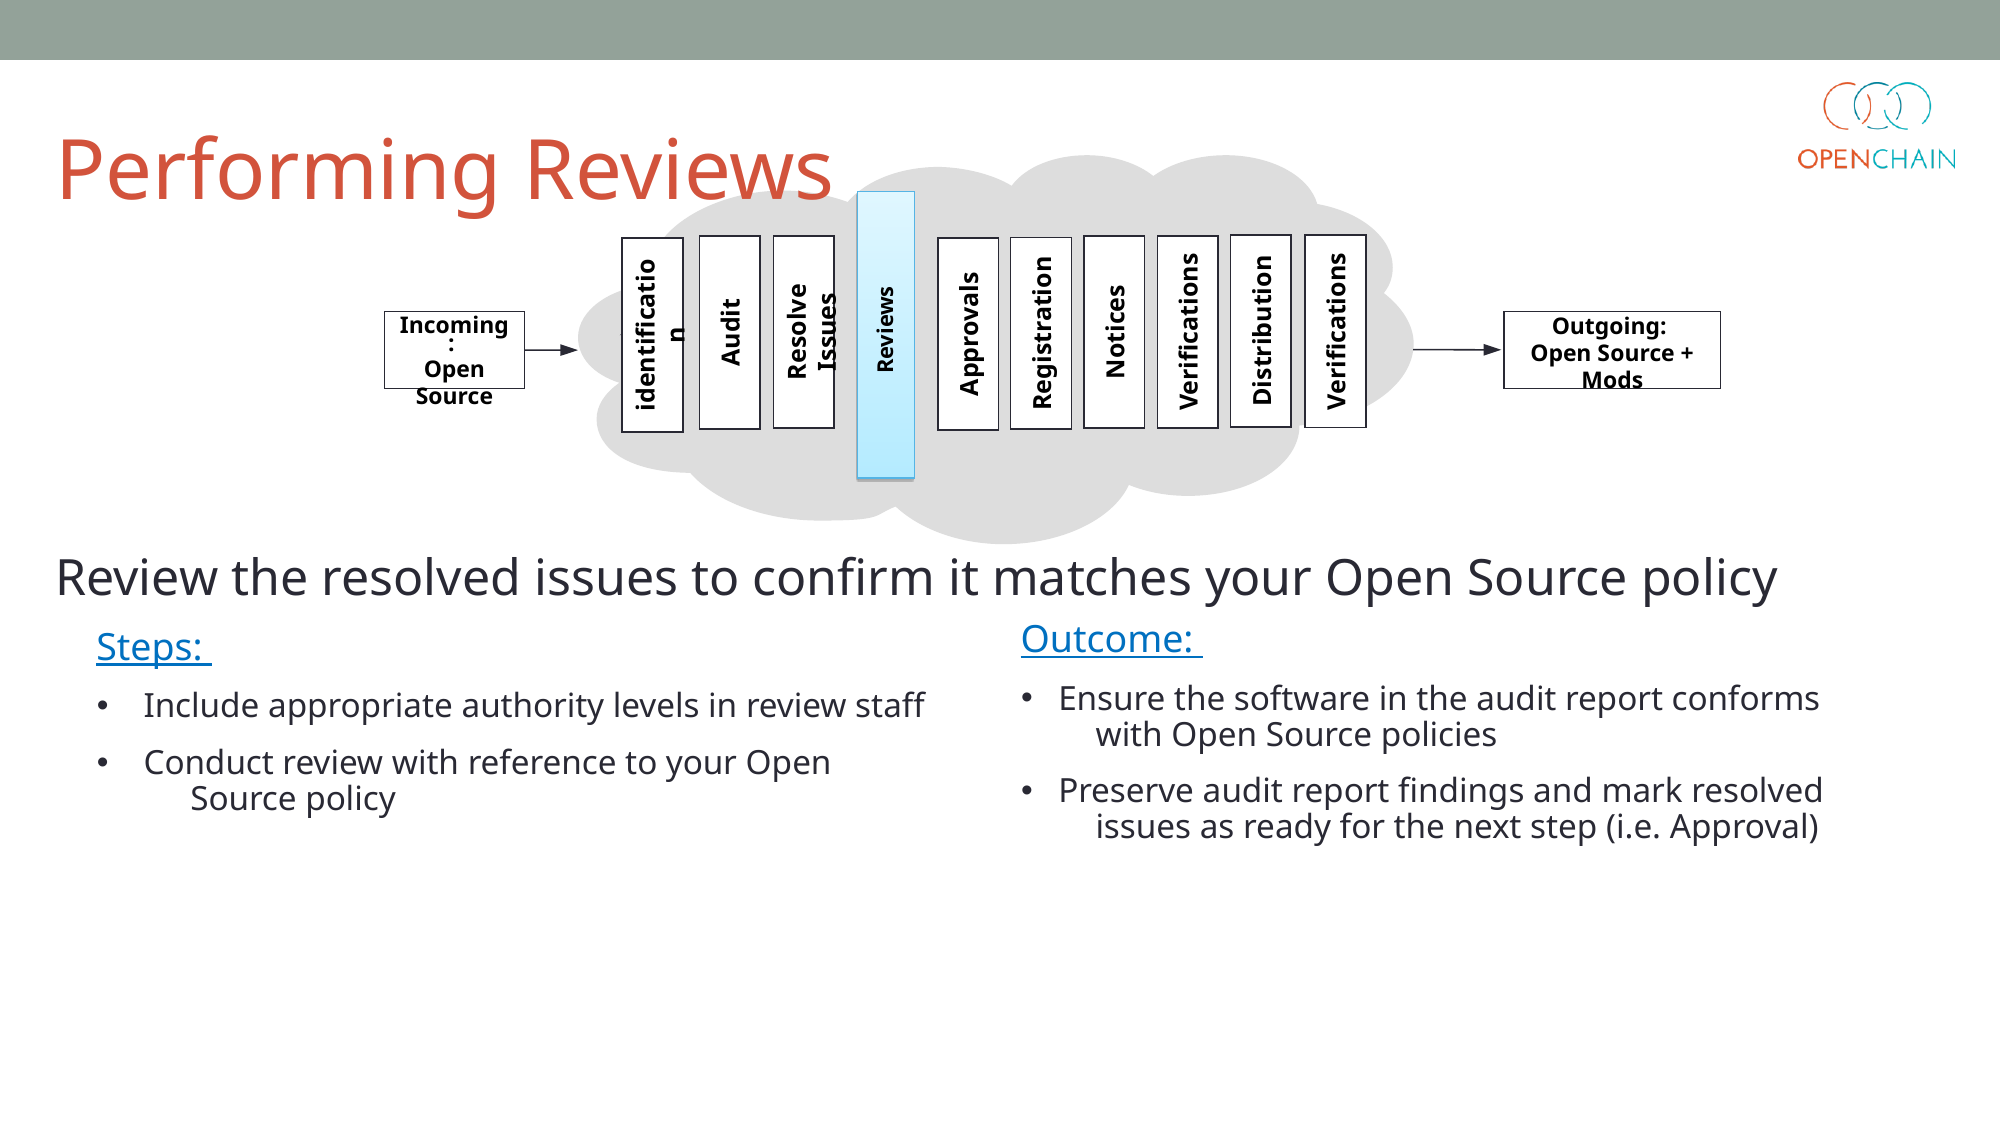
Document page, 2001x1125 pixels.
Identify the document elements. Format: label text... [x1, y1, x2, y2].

text_box Registration [1011, 247, 1071, 429]
text_box Reviews [856, 247, 913, 473]
text_box Verifications [1305, 247, 1366, 427]
text_box Outgoing: Open Source + Mods [1504, 312, 1721, 388]
text_box Review the resolved issues to confirm it matches your Open Source policy [40, 538, 2000, 614]
text_box identification [622, 247, 683, 432]
text_box Performing Reviews [40, 85, 1840, 247]
text_box Notices [1084, 247, 1145, 428]
text_box Verifications [1157, 247, 1218, 428]
text_box Resolve Issues [773, 247, 834, 428]
text_box Outcome: Ensure the software in the audit report conforms with Open Source policies Preserve audit report findings and mark resolved issues as ready for the next step (i.e. Approval) [1006, 614, 1897, 1077]
text_box [1366, 247, 1414, 407]
text_box Distribution [1231, 247, 1291, 427]
text_box Approvals [938, 247, 998, 430]
text_box Incoming: Open Source [384, 312, 525, 388]
text_box Steps: Include appropriate authority levels in review staff Conduct review with reference to your Open Source policy [82, 620, 961, 1075]
text_box [578, 247, 1305, 538]
text_box Audit [699, 247, 760, 429]
